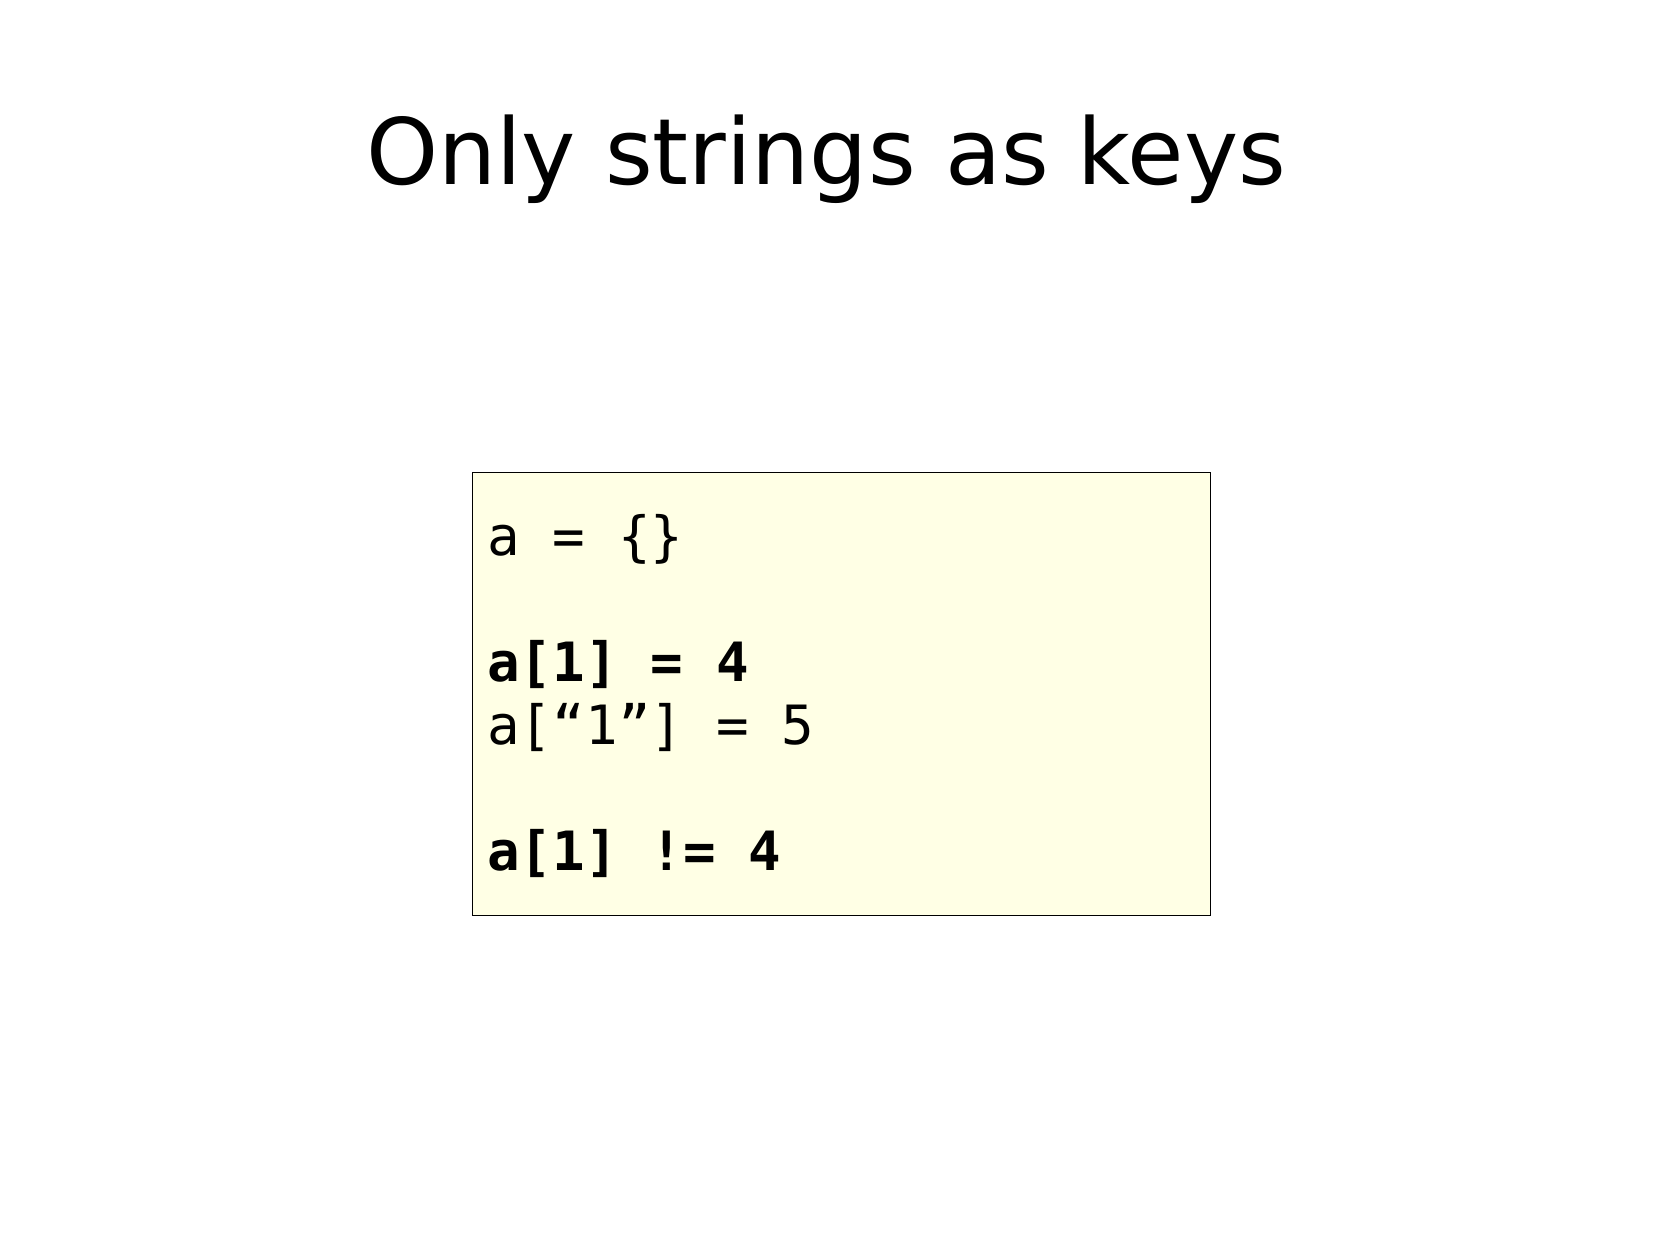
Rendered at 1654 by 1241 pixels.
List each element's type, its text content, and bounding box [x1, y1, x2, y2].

text_box a = {} a[1] = 4 a[“1”] = 5 a[1] != 4 [472, 472, 1211, 916]
title Only strings as keys [82, 56, 1571, 250]
